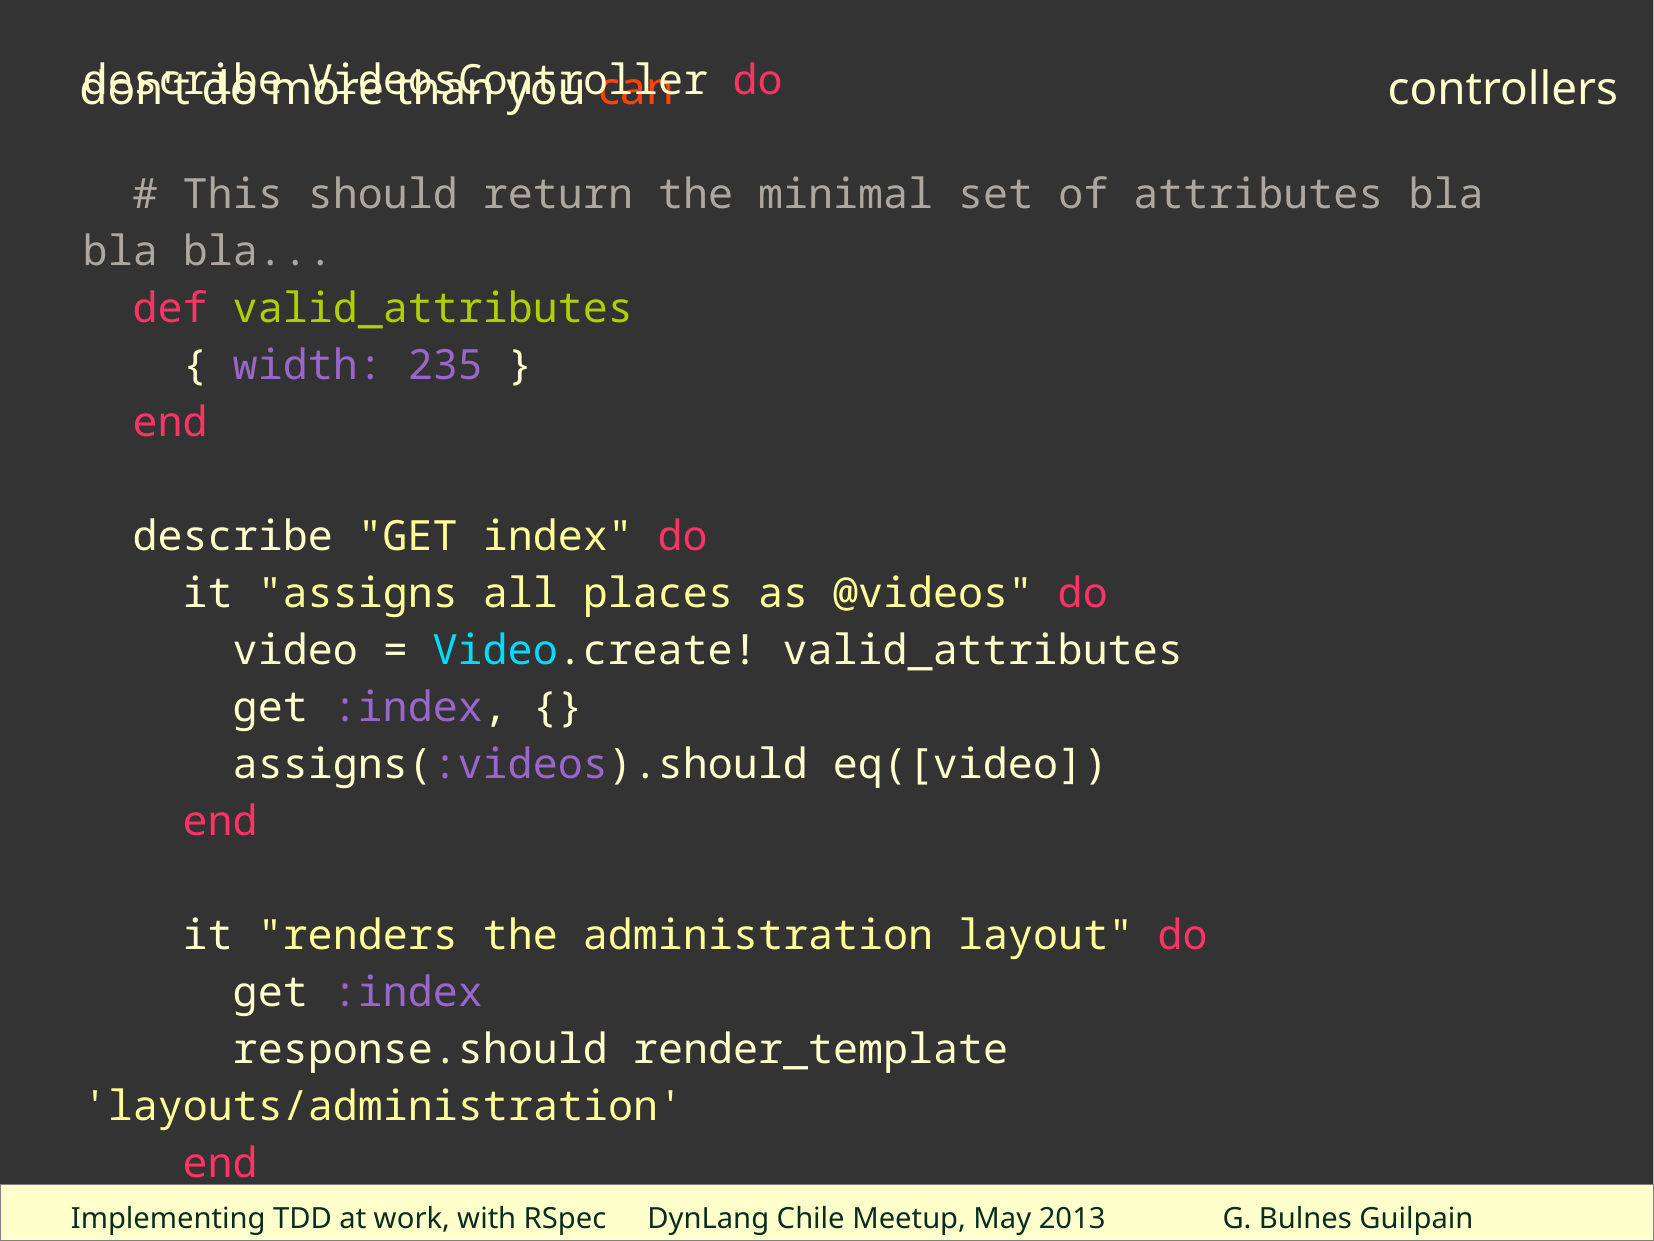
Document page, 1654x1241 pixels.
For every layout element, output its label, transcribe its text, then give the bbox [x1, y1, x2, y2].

text_box DynLang Chile Meetup, May 2013 [632, 1190, 1021, 1239]
text_box controllers [1372, 48, 1585, 115]
text_box require 'spec_helper' describe VideosController do # This should return the minimal set of attributes bla bla bla... def valid_attributes { width: 235 } end describe "GET index" do it "assigns all places as @videos" do video = Video.create! valid_attributes get :index, {} assigns(:videos).should eq([video]) end it "renders the administration layout" do get :index response.should render_template 'layouts/administration' end end # ... end [82, 59, 1571, 1181]
text_box [0, 1184, 1654, 1241]
text_box Implementing TDD at work, with RSpec [56, 1190, 506, 1239]
text_box don't do more than you can [64, 48, 556, 115]
text_box G. Bulnes Guilpain [1207, 1190, 1435, 1239]
